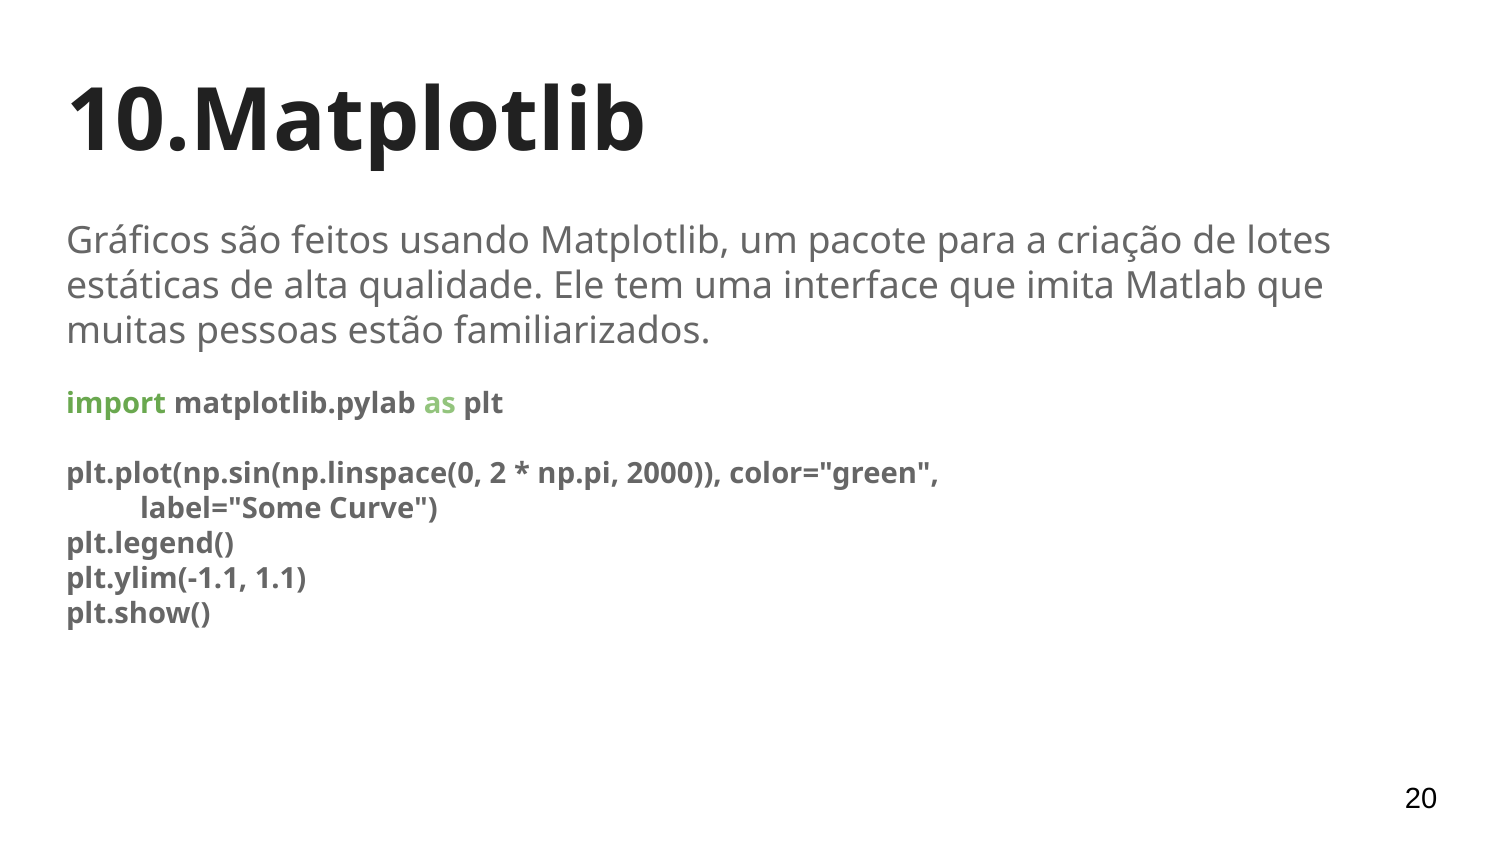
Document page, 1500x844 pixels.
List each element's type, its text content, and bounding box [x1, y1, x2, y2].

list Gráficos são feitos usando Matplotlib, um pacote para a criação de lotes estáticas de alta qualidade. Ele tem uma interface que imita Matlab que muitas pessoas estão familiarizados. import matplotlib.pylab as plt plt.plot(np.sin(np.linspace(0, 2 * np.pi, 2000)), color="green", label="Some Curve") plt.legend() plt.ylim(-1.1, 1.1) plt.show() [51, 201, 1449, 750]
title 10.Matplotlib [51, 48, 1449, 180]
slide_number <number> [1389, 764, 1480, 830]
